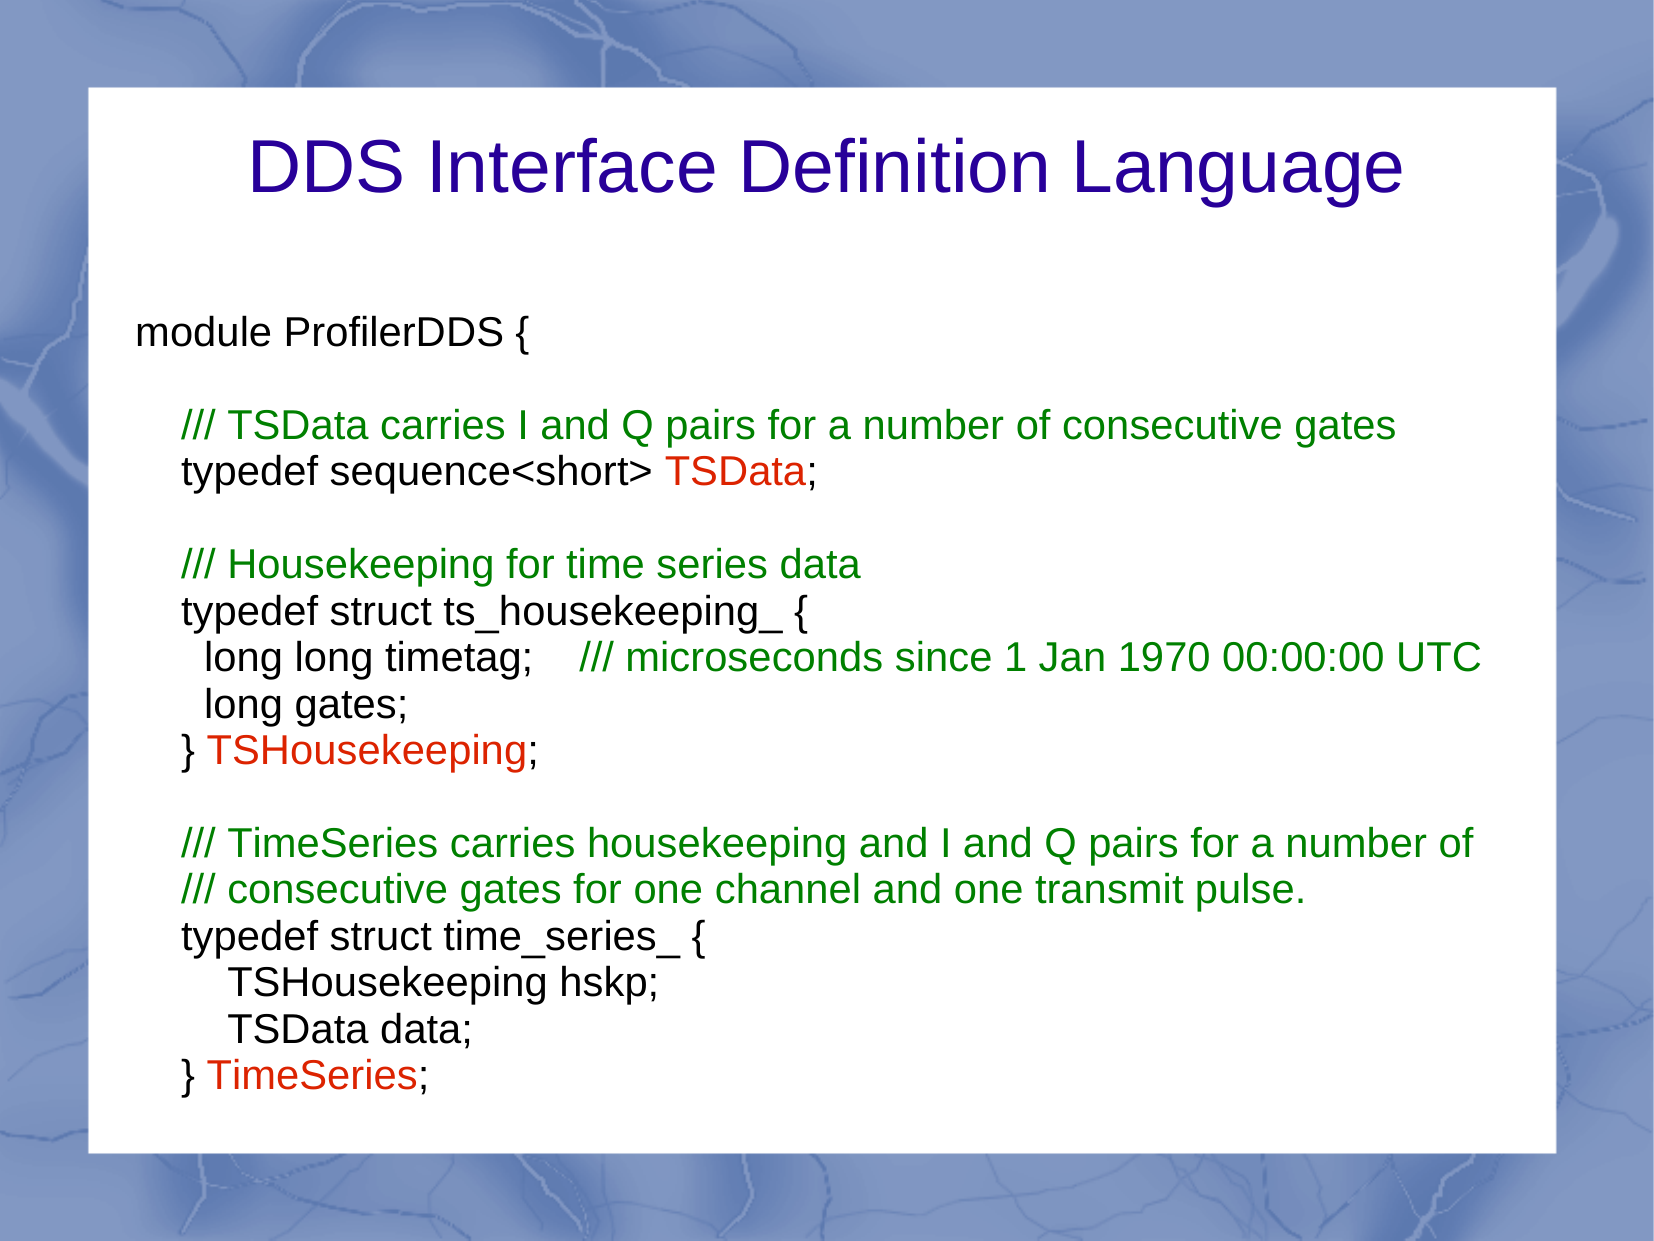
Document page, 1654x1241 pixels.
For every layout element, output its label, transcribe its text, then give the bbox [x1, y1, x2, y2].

subtitle module ProfilerDDS { /// TSData carries I and Q pairs for a number of consecutive gates typedef sequence<short> TSData; /// Housekeeping for time series data typedef struct ts_housekeeping_ { long long timetag; /// microseconds since 1 Jan 1970 00:00:00 UTC long gates; } TSHousekeeping; /// TimeSeries carries housekeeping and I and Q pairs for a number of /// consecutive gates for one channel and one transmit pulse. typedef struct time_series_ { TSHousekeeping hskp; TSData data; } TimeSeries; [135, 308, 1494, 1099]
picture [0, 0, 1654, 1241]
title DDS Interface Definition Language [118, 98, 1536, 236]
